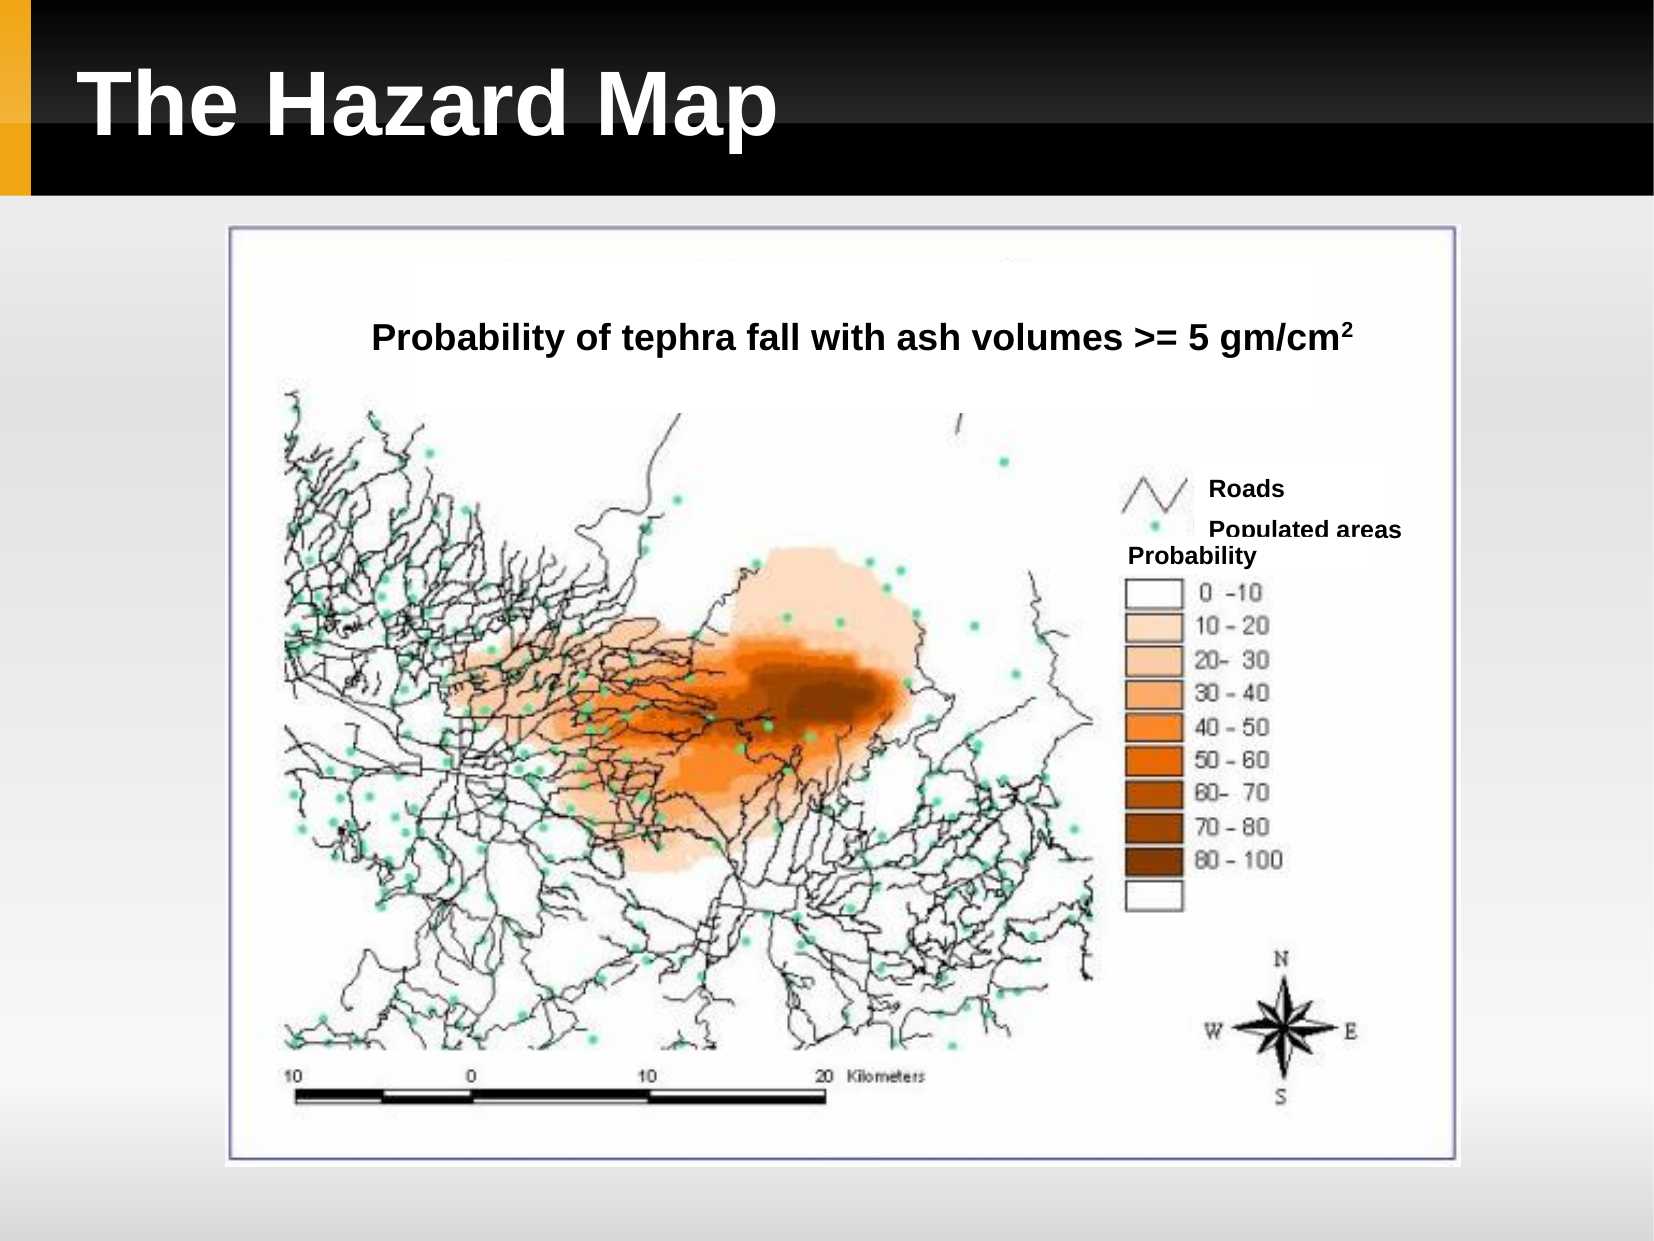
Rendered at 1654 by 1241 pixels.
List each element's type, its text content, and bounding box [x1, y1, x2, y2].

text_box Probability [1113, 536, 1376, 575]
text_box Probability of tephra fall with ash volumes >= 5 gm/cm2 [412, 262, 1313, 413]
text_box Roads Populated areas [1194, 461, 1388, 536]
title The Hazard Map [76, 0, 1565, 208]
picture [0, 0, 1654, 1241]
